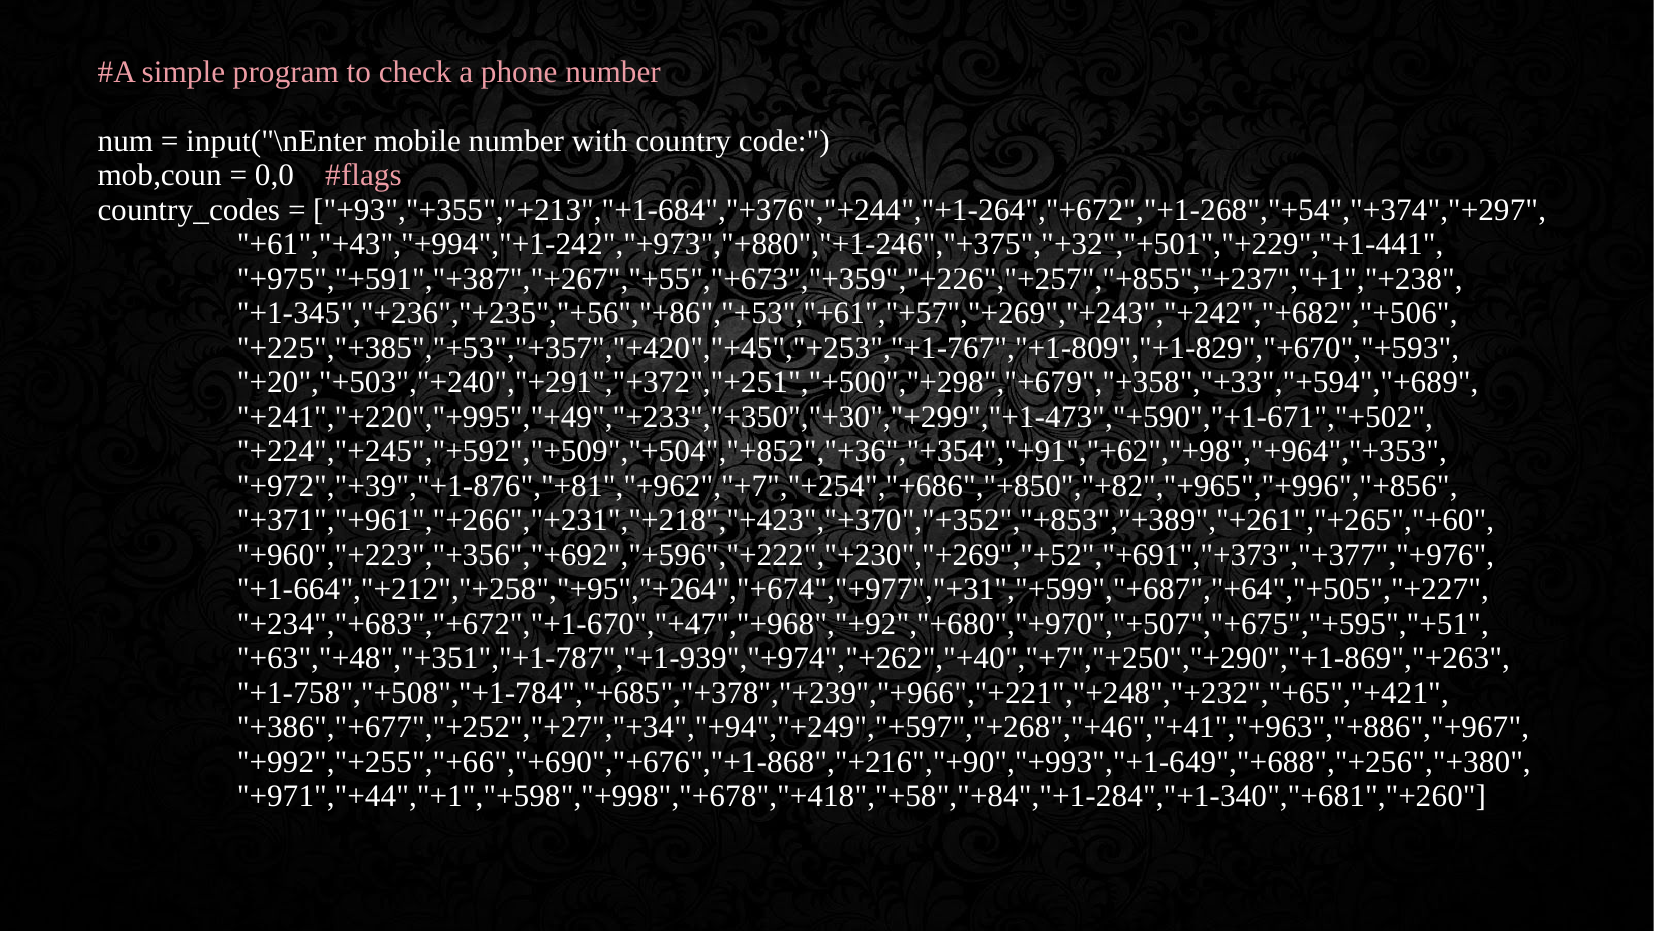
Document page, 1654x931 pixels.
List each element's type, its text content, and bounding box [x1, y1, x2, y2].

picture [0, 0, 1654, 931]
text_box #A simple program to check a phone number num = input("\nEnter mobile number with country code:") mob,coun = 0,0 #flags country_codes = ["+93","+355","+213","+1-684","+376","+244","+1-264","+672","+1-268","+54","+374","+297", "+61","+43","+994","+1-242","+973","+880","+1-246","+375","+32","+501","+229","+1-441", "+975","+591","+387","+267","+55","+673","+359","+226","+257","+855","+237","+1","+238", "+1-345","+236","+235","+56","+86","+53","+61","+57","+269","+243","+242","+682","+506", "+225","+385","+53","+357","+420","+45","+253","+1-767","+1-809","+1-829","+670","+593", "+20","+503","+240","+291","+372","+251","+500","+298","+679","+358","+33","+594","+689", "+241","+220","+995","+49","+233","+350","+30","+299","+1-473","+590","+1-671","+502", "+224","+245","+592","+509","+504","+852","+36","+354","+91","+62","+98","+964","+353", "+972","+39","+1-876","+81","+962","+7","+254","+686","+850","+82","+965","+996","+856", "+371","+961","+266","+231","+218","+423","+370","+352","+853","+389","+261","+265","+60", "+960","+223","+356","+692","+596","+222","+230","+269","+52","+691","+373","+377","+976", "+1-664","+212","+258","+95","+264","+674","+977","+31","+599","+687","+64","+505","+227", "+234","+683","+672","+1-670","+47","+968","+92","+680","+970","+507","+675","+595","+51", "+63","+48","+351","+1-787","+1-939","+974","+262","+40","+7","+250","+290","+1-869","+263", "+1-758","+508","+1-784","+685","+378","+239","+966","+221","+248","+232","+65","+421", "+386","+677","+252","+27","+34","+94","+249","+597","+268","+46","+41","+963","+886","+967", "+992","+255","+66","+690","+676","+1-868","+216","+90","+993","+1-649","+688","+256","+380", "+971","+44","+1","+598","+998","+678","+418","+58","+84","+1-284","+1-340","+681","+260"] [82, 47, 1642, 880]
